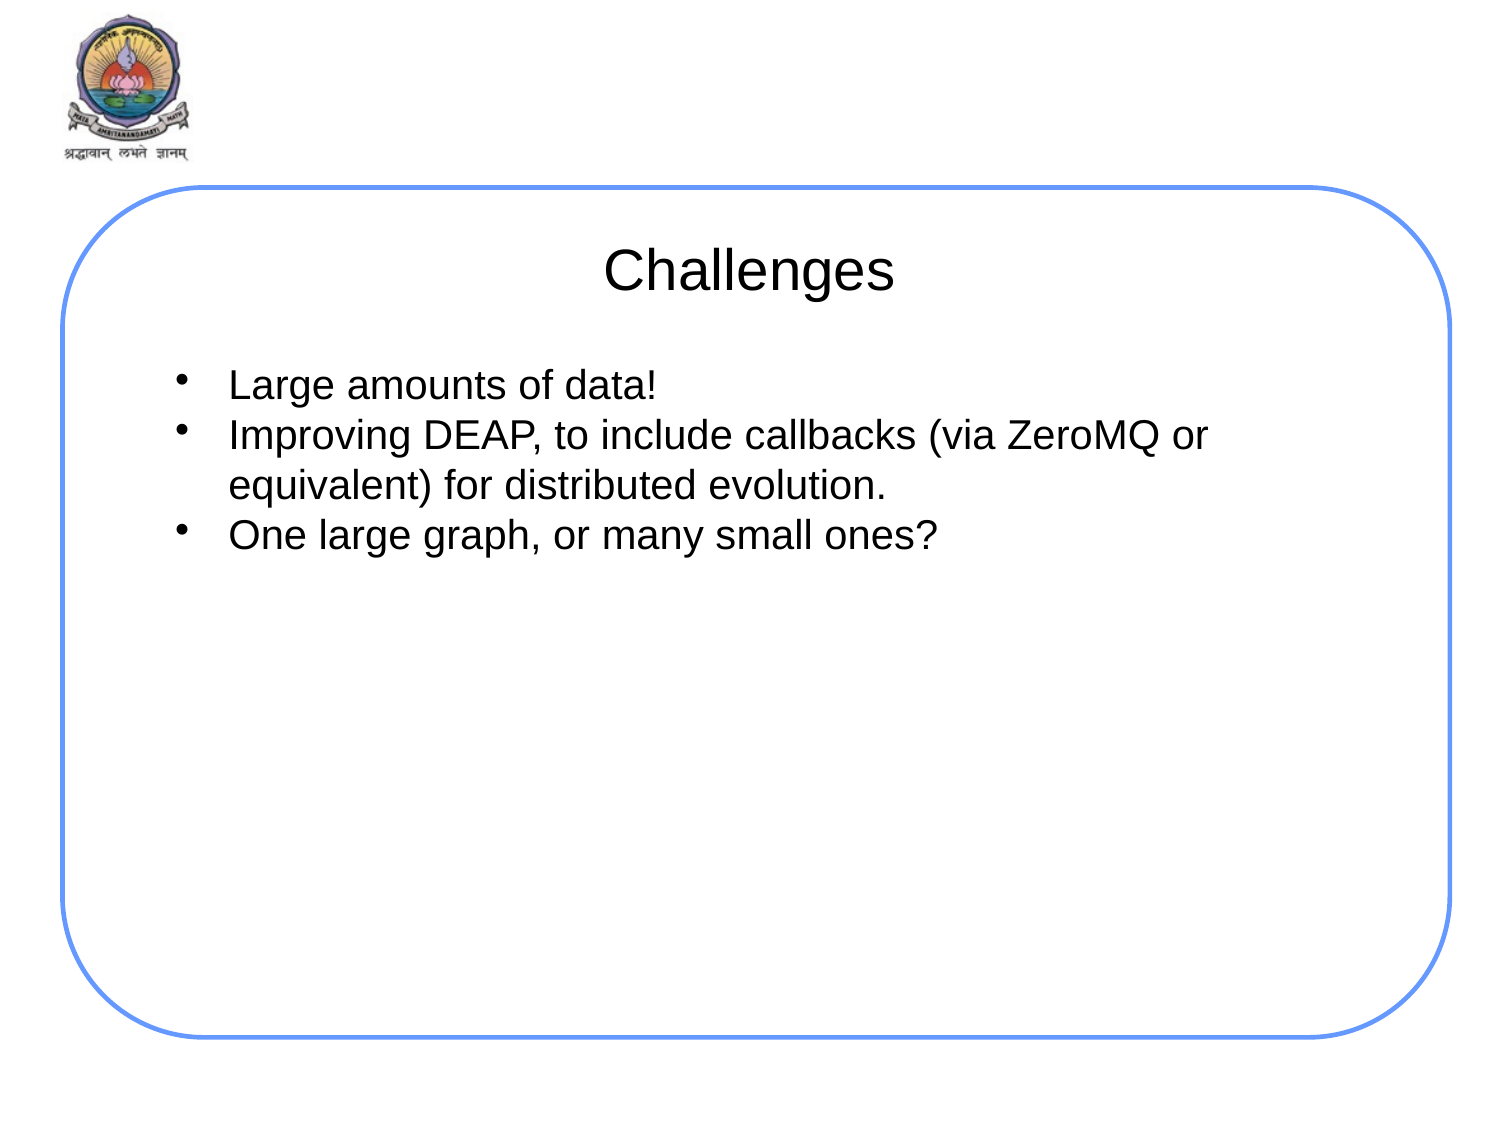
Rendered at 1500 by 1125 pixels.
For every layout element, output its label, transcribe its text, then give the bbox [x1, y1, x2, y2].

text_box Large amounts of data! Improving DEAP, to include callbacks (via ZeroMQ or equivalent) for distributed evolution. One large graph, or many small ones? [149, 350, 1350, 968]
picture [62, 12, 193, 163]
text_box Challenges [187, 200, 1313, 333]
